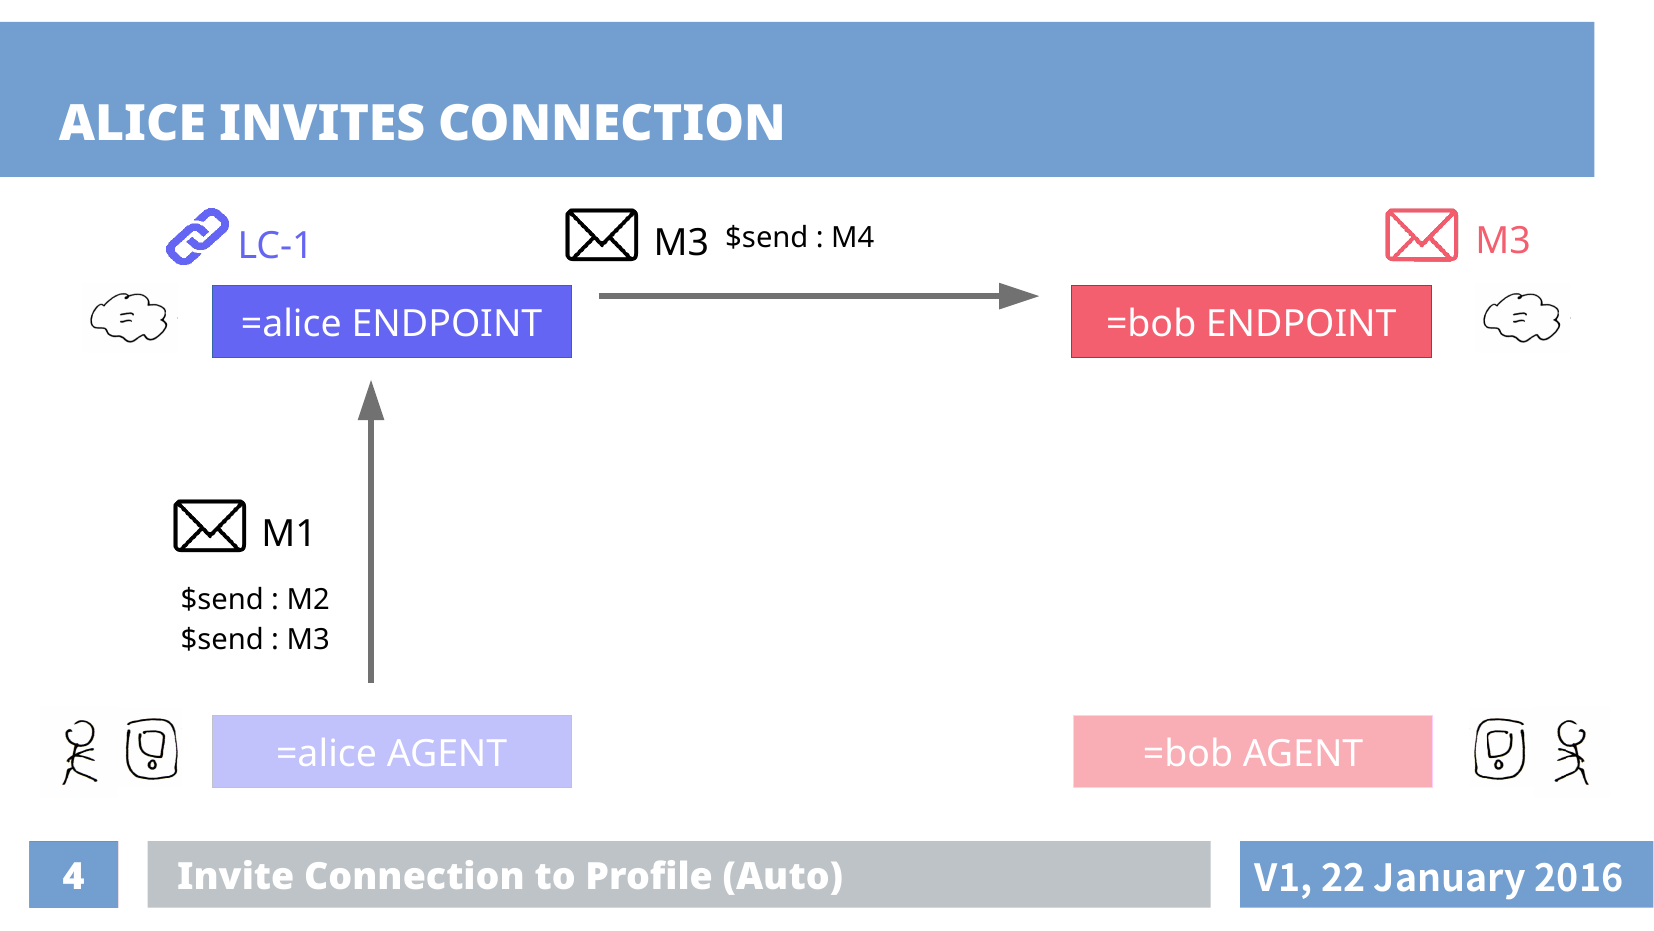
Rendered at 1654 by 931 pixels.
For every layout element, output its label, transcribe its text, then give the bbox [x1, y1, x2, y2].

text_box =bob ENDPOINT [1071, 285, 1432, 358]
picture [1475, 283, 1571, 353]
text_box M3 [638, 208, 725, 267]
text_box LC-1 [219, 208, 340, 274]
text_box M3 [1460, 206, 1547, 265]
picture [170, 496, 249, 555]
picture [1469, 706, 1611, 798]
text_box M1 [246, 499, 333, 558]
picture [82, 283, 178, 353]
picture [1382, 205, 1461, 264]
text_box =alice AGENT [212, 715, 572, 788]
text_box $send : M2 $send : M3 [0, 573, 348, 663]
text_box =bob AGENT [1073, 715, 1433, 788]
text_box $send : M4 [707, 182, 1195, 291]
title ALICE INVITES CONNECTION [58, 44, 1595, 155]
text_box =alice ENDPOINT [212, 285, 572, 358]
picture [562, 205, 641, 264]
picture [166, 208, 229, 265]
picture [40, 706, 182, 798]
